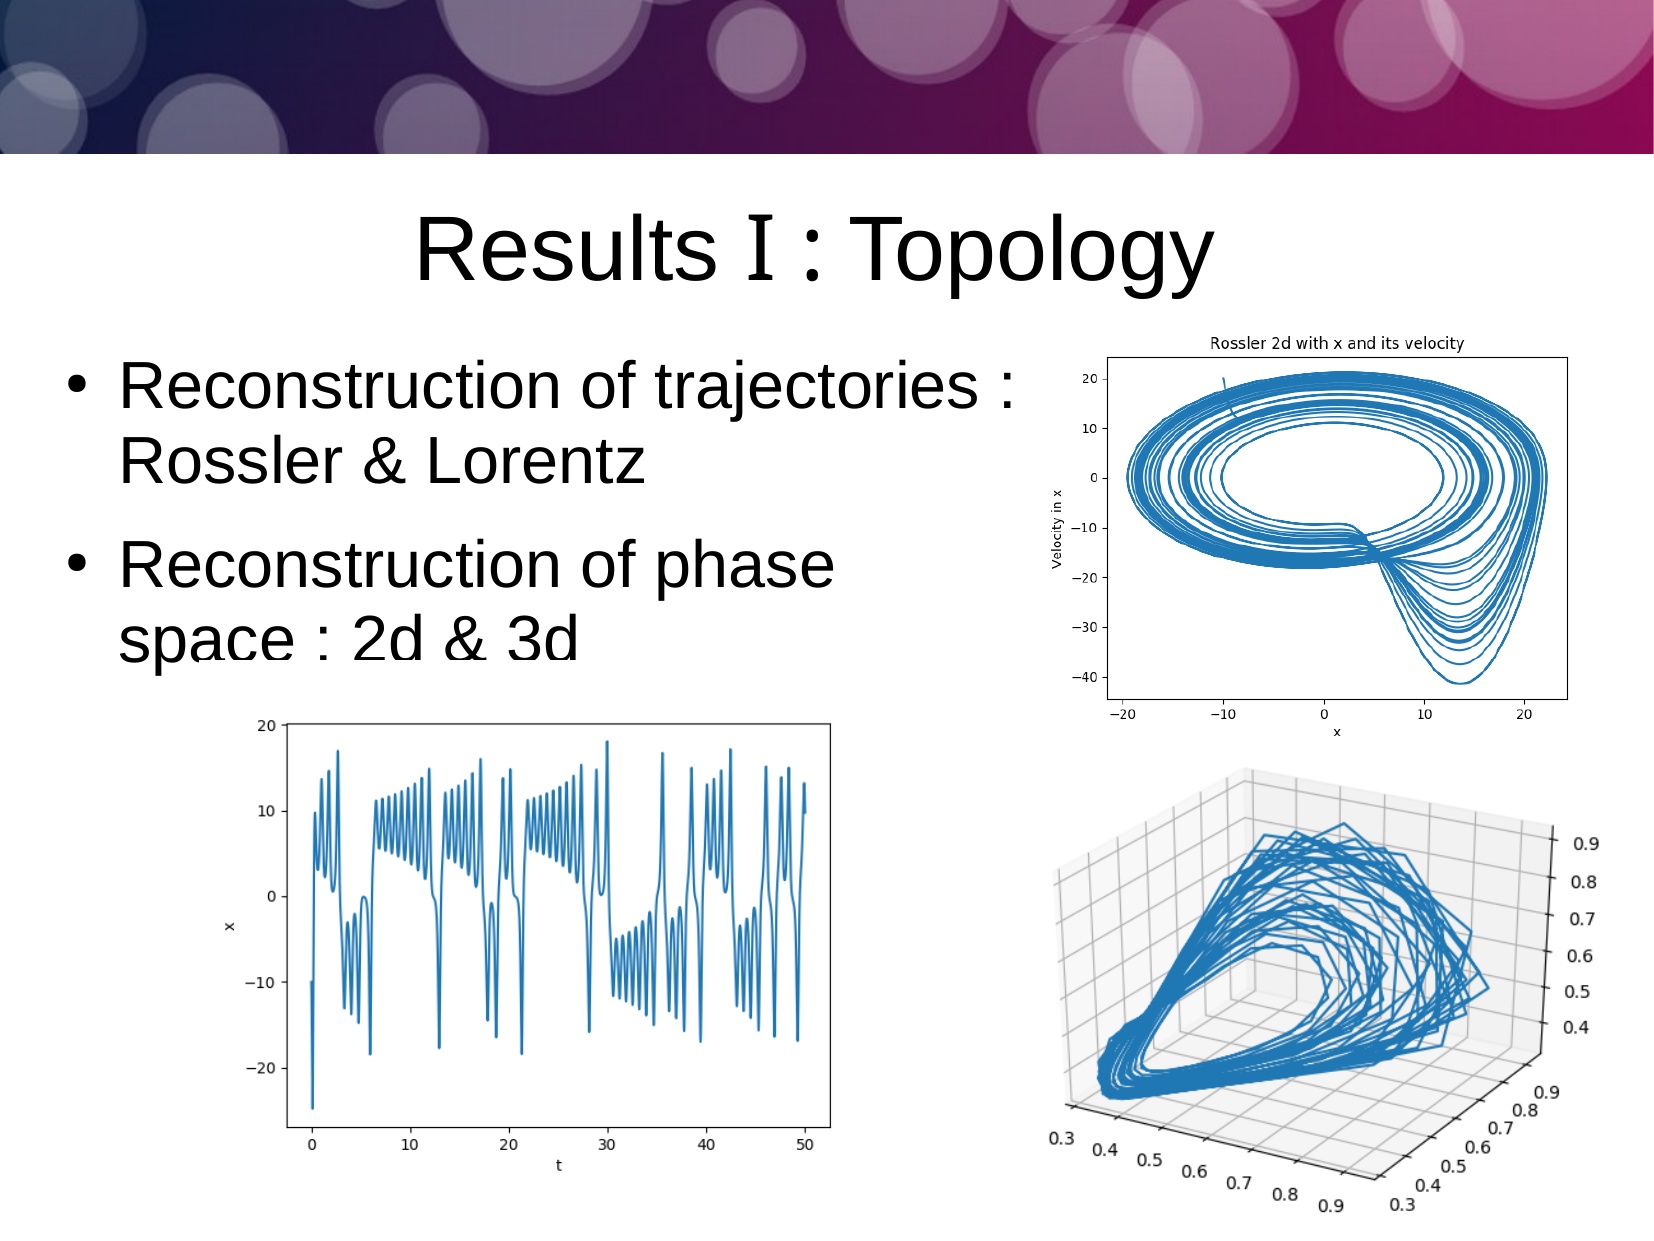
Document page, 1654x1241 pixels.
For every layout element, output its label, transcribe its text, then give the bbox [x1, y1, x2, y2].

title Results I : Topology [82, 159, 1571, 331]
list Reconstruction of trajectories : Rossler & Lorentz Reconstruction of phase space : 2d & 3d [47, 348, 1021, 687]
picture [0, 0, 1654, 154]
picture [199, 660, 900, 1186]
picture [1011, 303, 1626, 1241]
